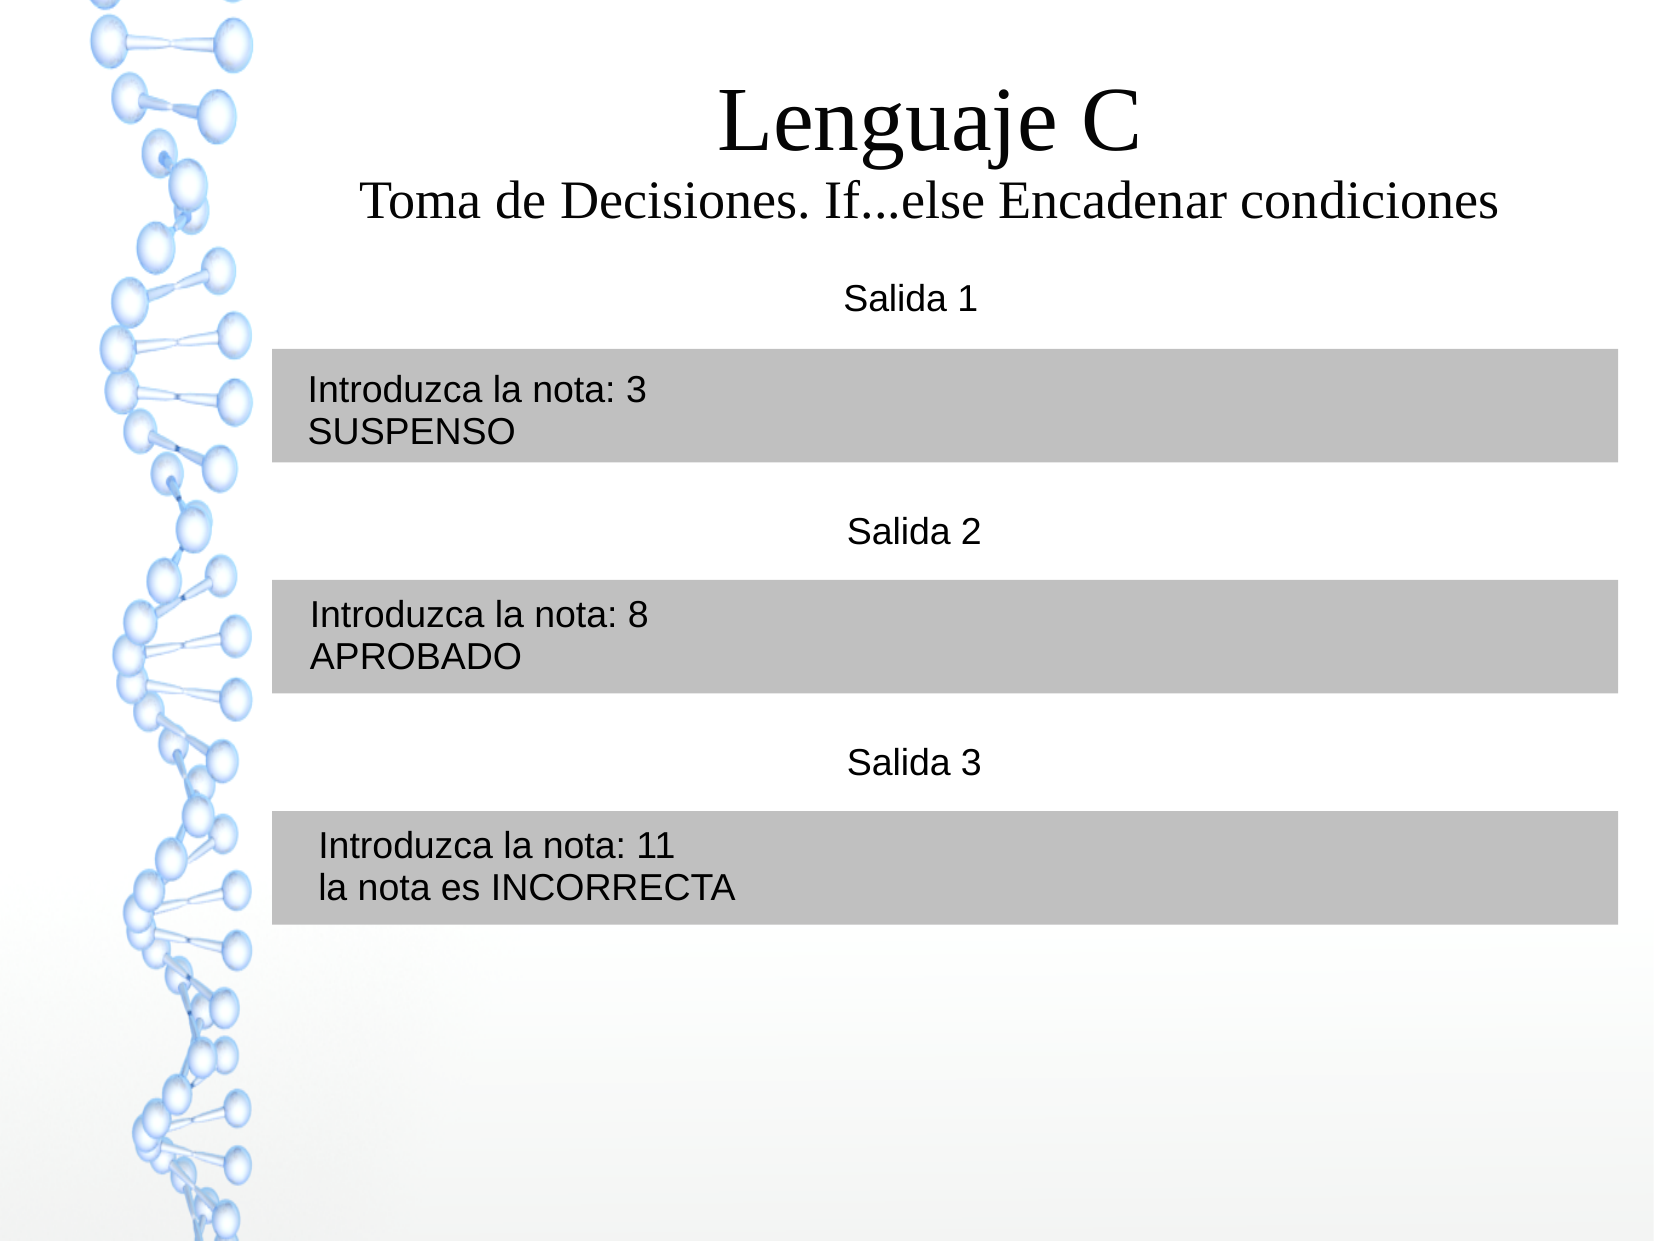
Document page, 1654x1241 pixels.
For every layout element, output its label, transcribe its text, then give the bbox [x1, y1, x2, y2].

text_box [272, 811, 1619, 925]
title Lenguaje C Toma de Decisiones. If...else Encadenar condiciones [265, 47, 1595, 252]
text_box Salida 3 [275, 734, 1554, 792]
text_box Introduzca la nota: 11 la nota es INCORRECTA [303, 817, 751, 917]
text_box [272, 348, 1619, 463]
picture [0, 0, 1654, 1241]
text_box Salida 2 [275, 503, 1554, 560]
text_box Introduzca la nota: 8 APROBADO [294, 586, 664, 686]
text_box Salida 1 [272, 269, 1550, 327]
text_box Introduzca la nota: 3 SUSPENSO [292, 361, 662, 461]
text_box [272, 579, 1619, 694]
